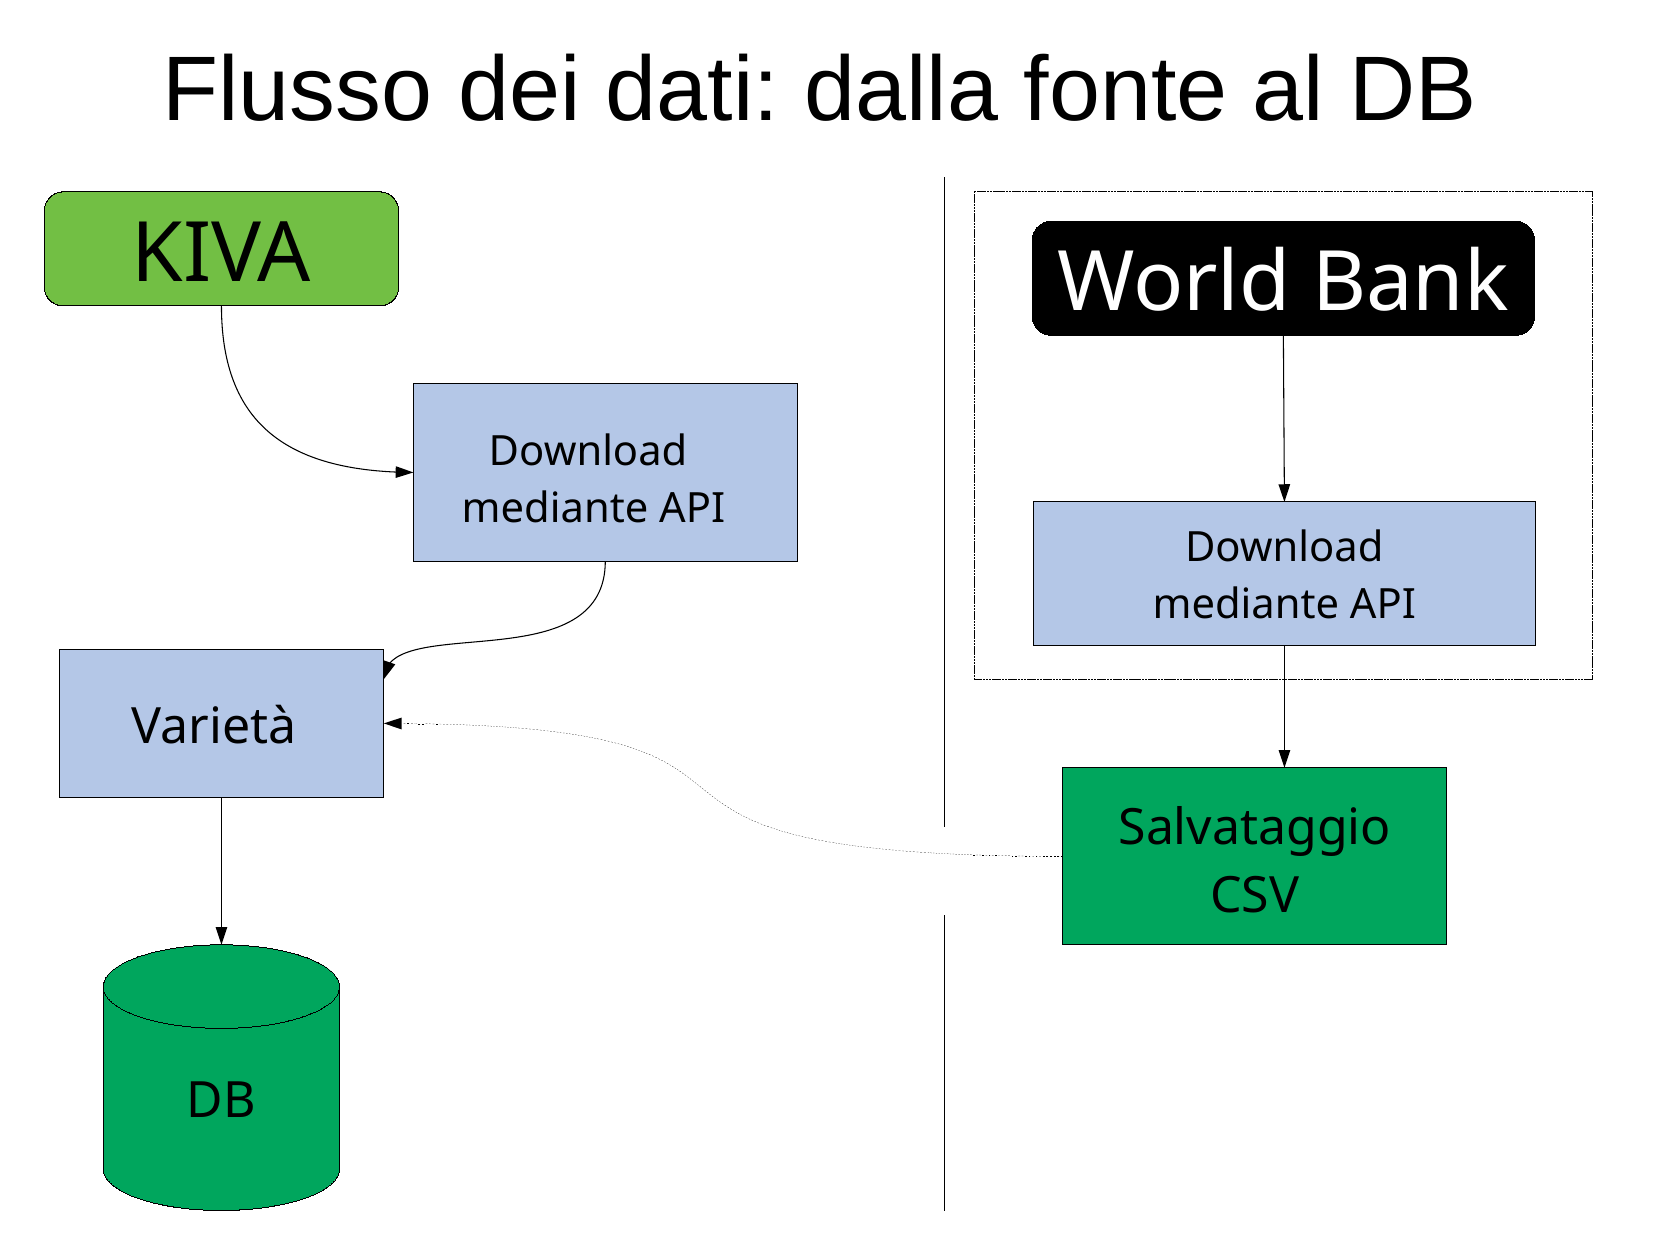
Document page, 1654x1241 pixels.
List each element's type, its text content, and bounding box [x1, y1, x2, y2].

text_box World Bank [1032, 221, 1535, 336]
text_box [413, 383, 798, 562]
text_box Download mediante API [1033, 501, 1536, 646]
text_box Varietà [111, 682, 317, 768]
text_box Download mediante API [442, 413, 745, 546]
text_box Salvataggio CSV [1062, 767, 1447, 945]
text_box KIVA [44, 191, 399, 306]
text_box [59, 649, 384, 798]
text_box DB [103, 944, 340, 1211]
title Flusso dei dati: dalla fonte al DB [76, 19, 1565, 148]
